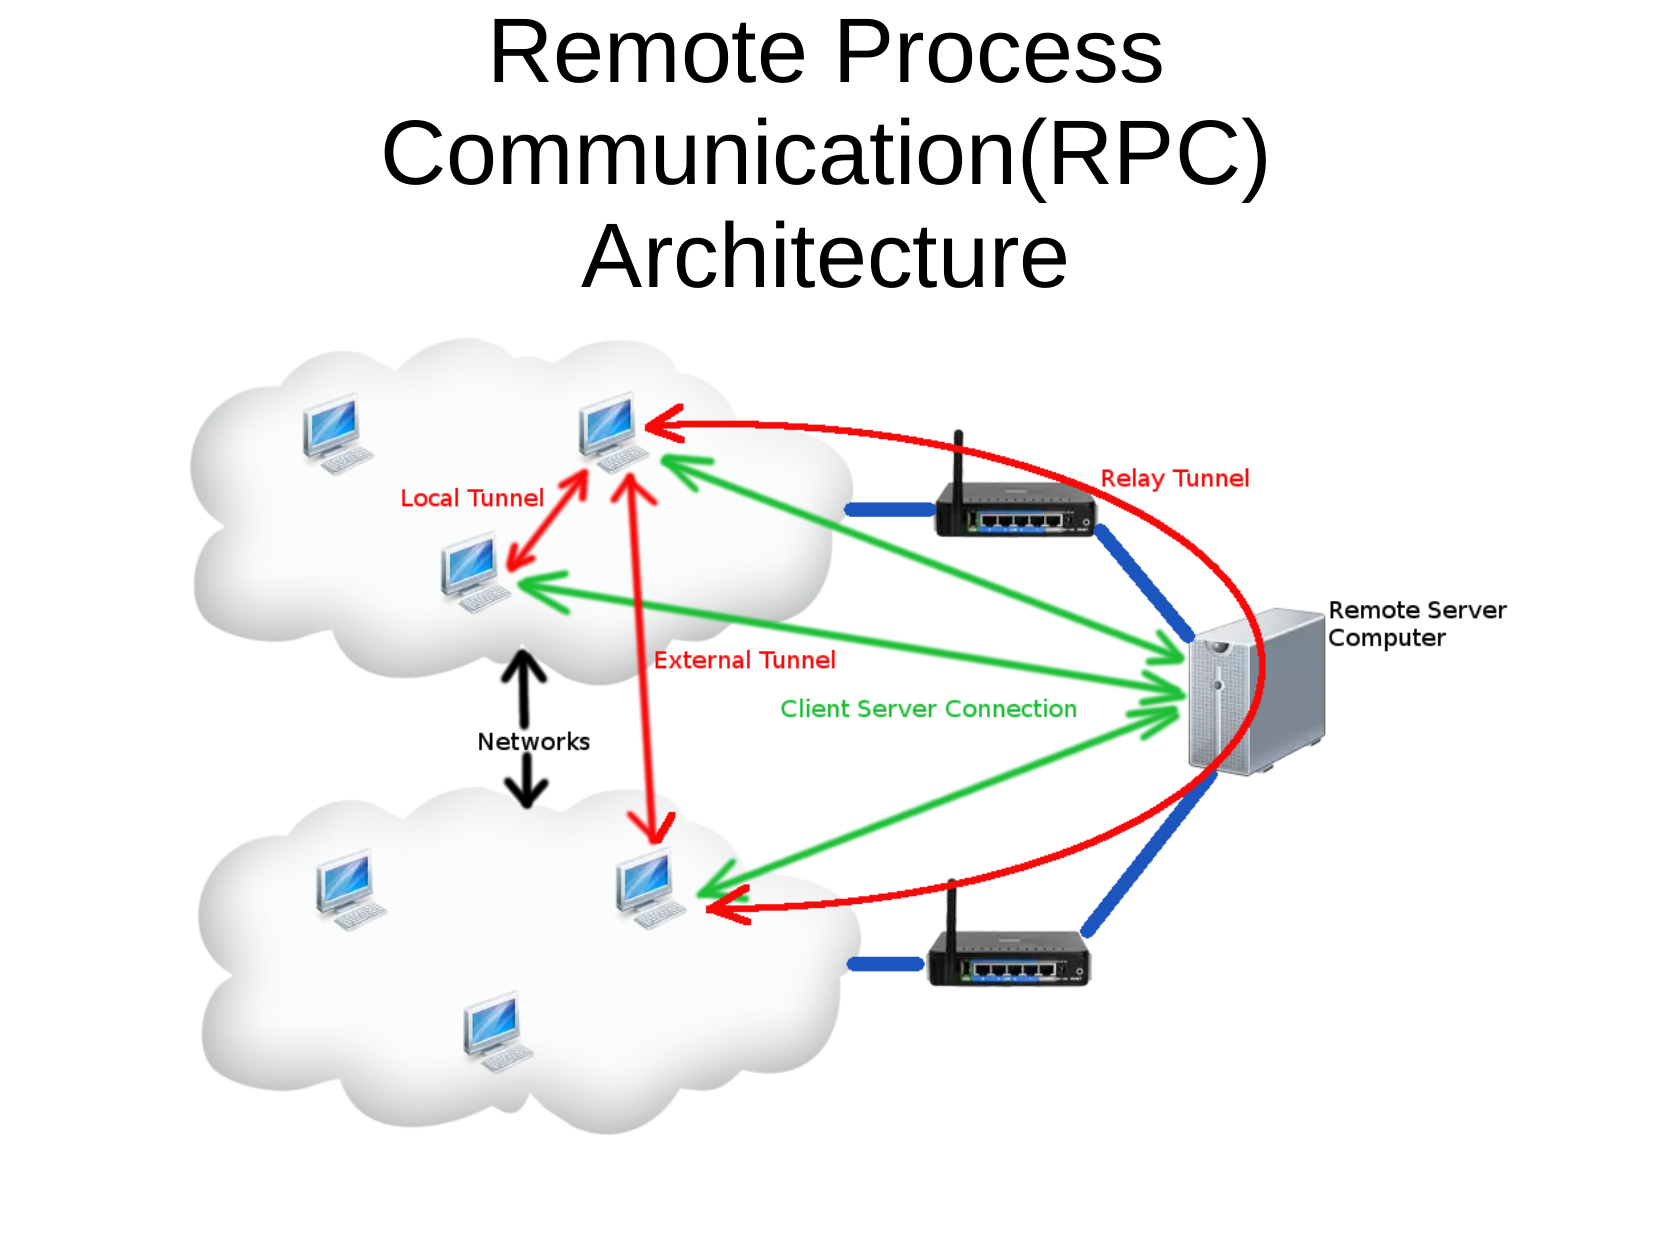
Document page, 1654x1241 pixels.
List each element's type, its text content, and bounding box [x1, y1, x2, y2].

title Remote Process Communication(RPC) Architecture [82, 0, 1571, 307]
picture [177, 330, 1535, 1173]
